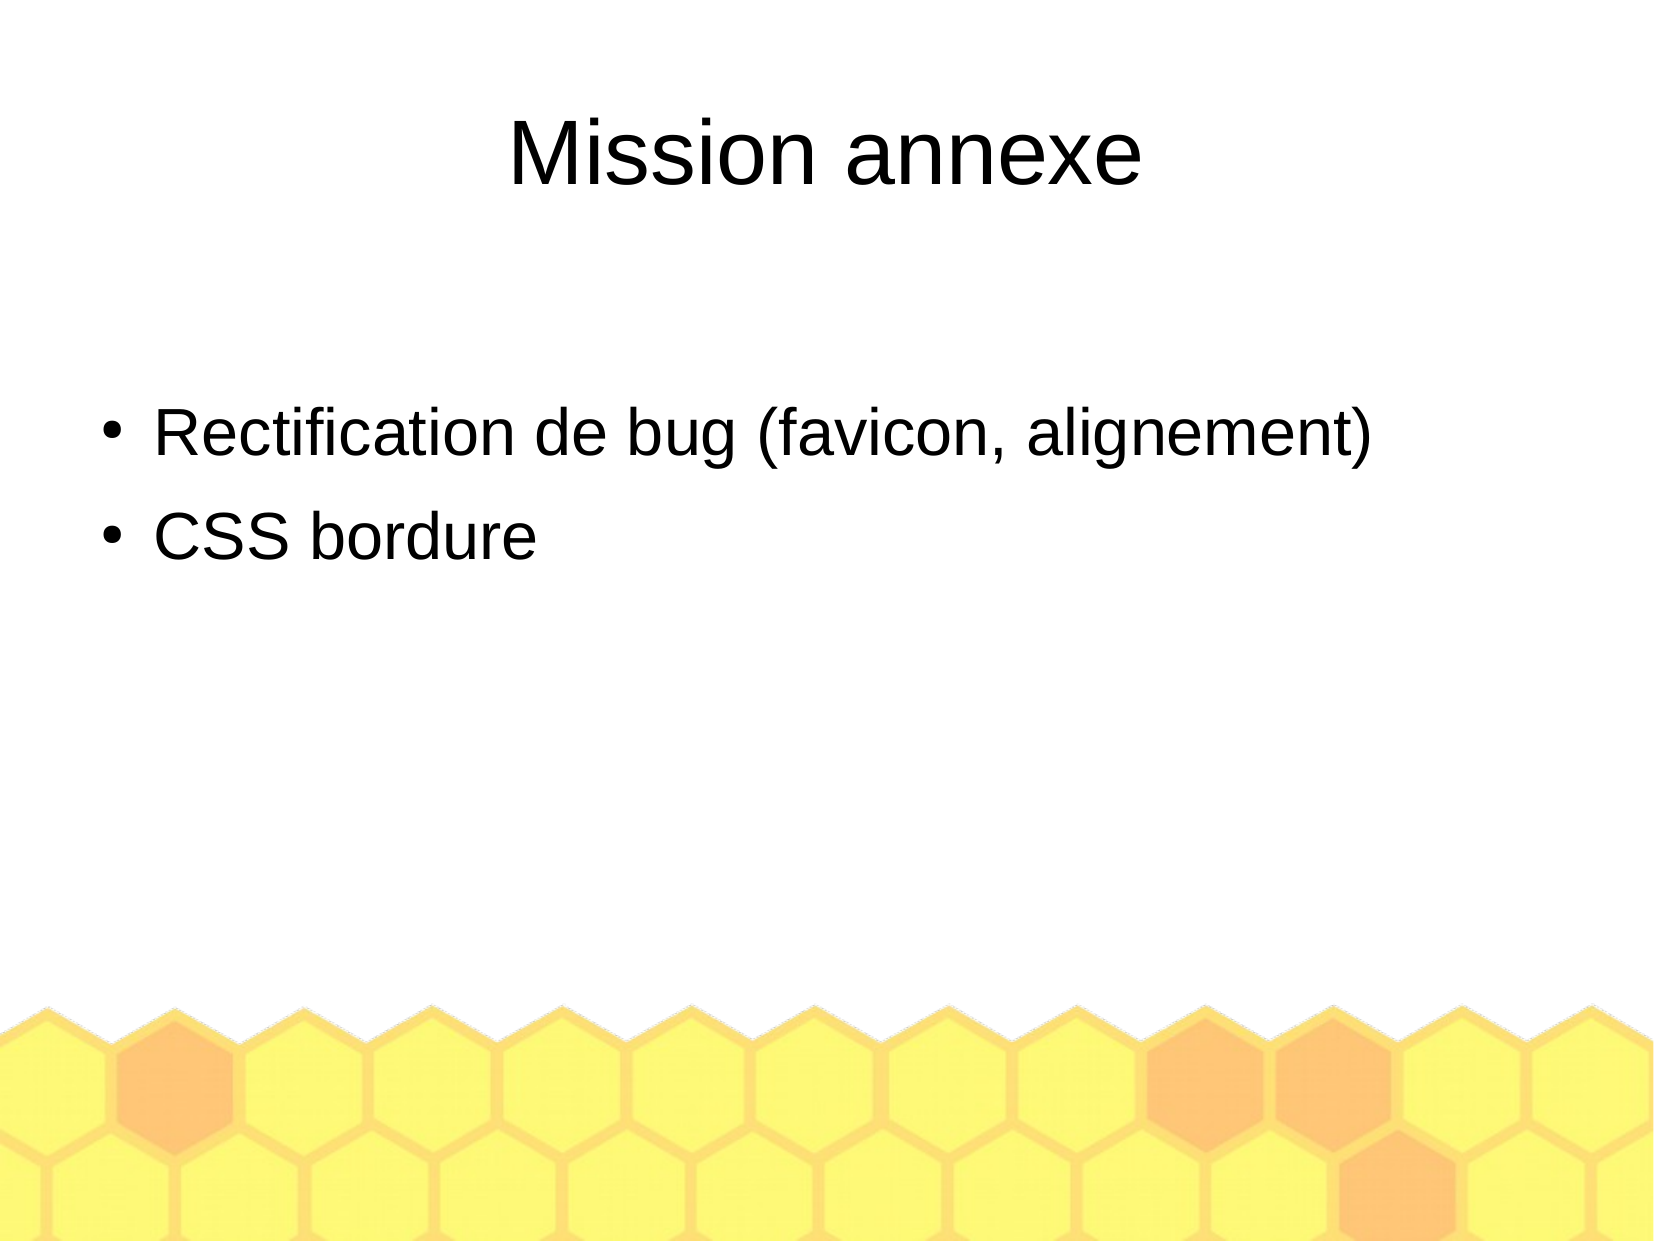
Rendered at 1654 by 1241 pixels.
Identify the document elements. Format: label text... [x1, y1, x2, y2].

title Mission annexe [82, 49, 1571, 257]
picture [0, 1001, 1654, 1241]
list Rectification de bug (favicon, alignement) CSS bordure [82, 290, 1571, 1010]
